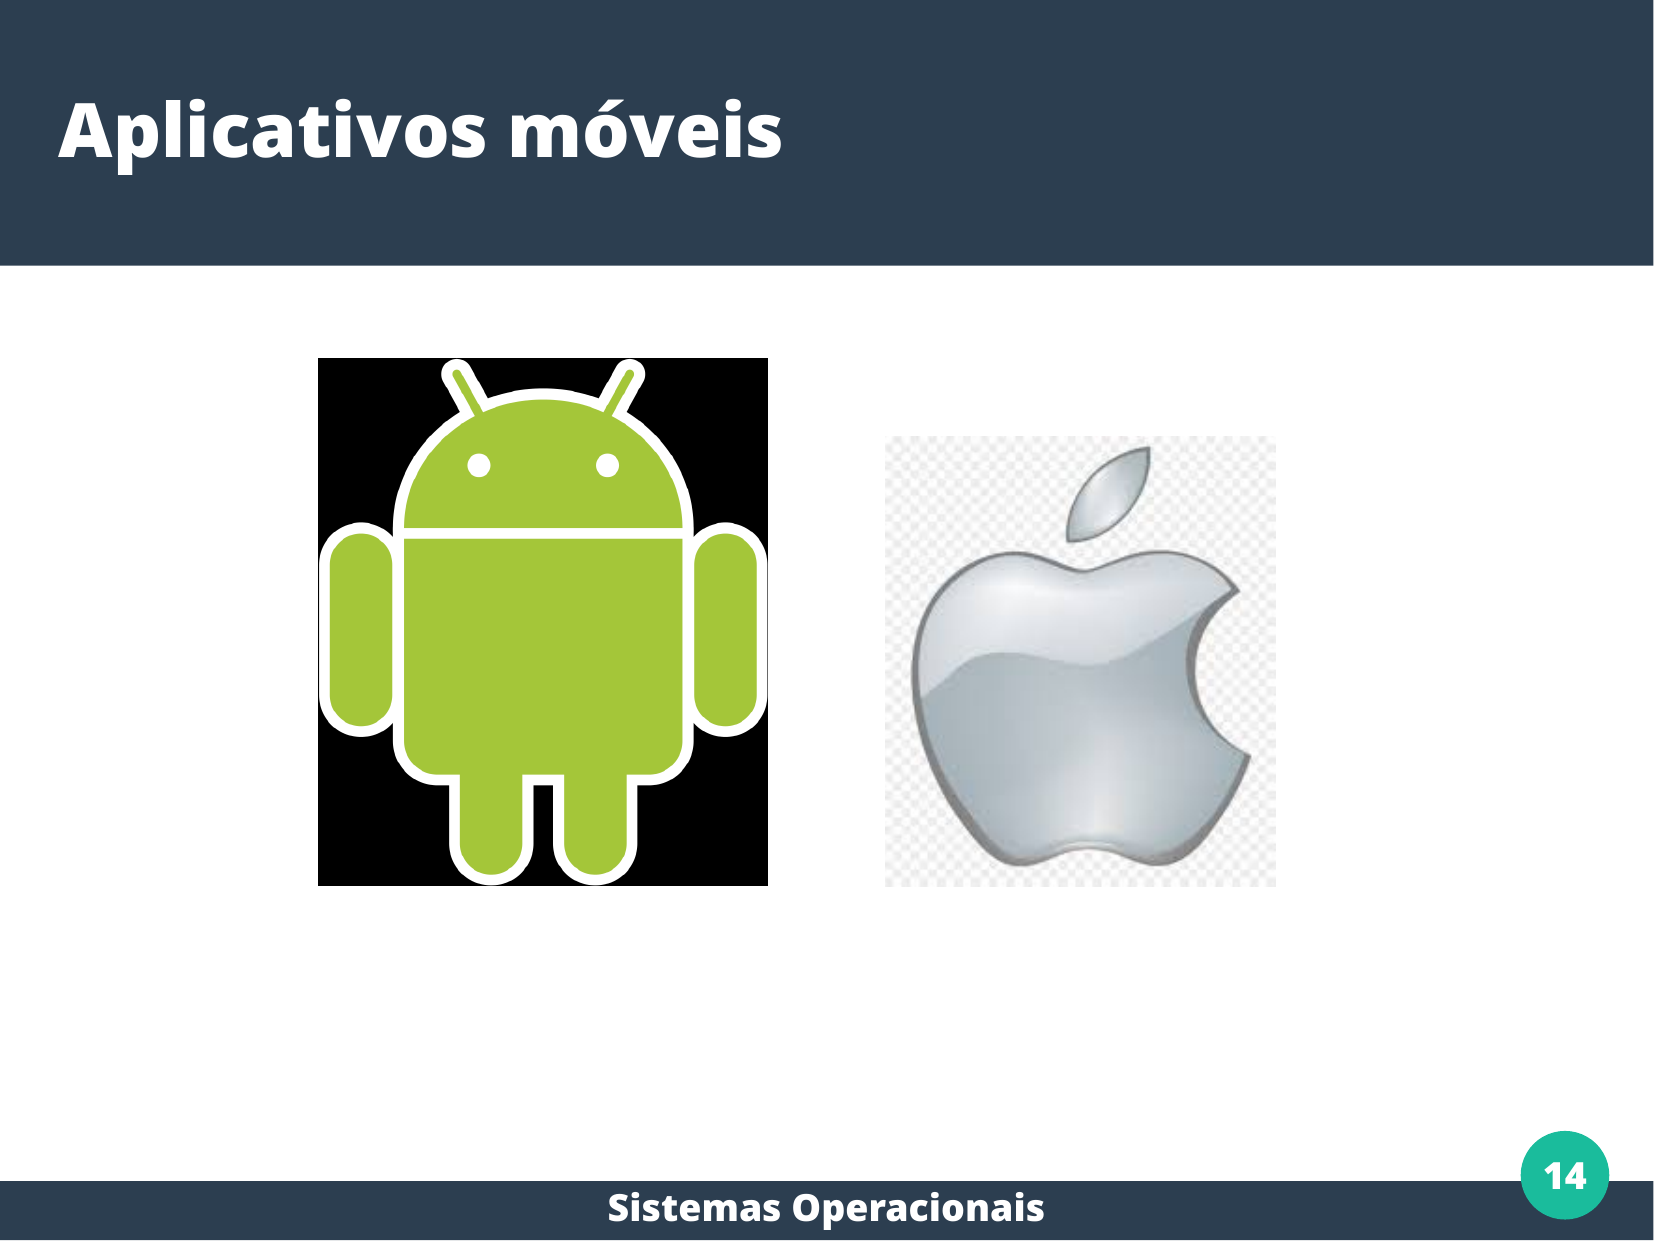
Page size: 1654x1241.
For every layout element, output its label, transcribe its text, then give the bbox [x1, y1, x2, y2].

picture [318, 358, 768, 886]
title Aplicativos móveis [59, 49, 1595, 207]
picture [885, 436, 1276, 887]
